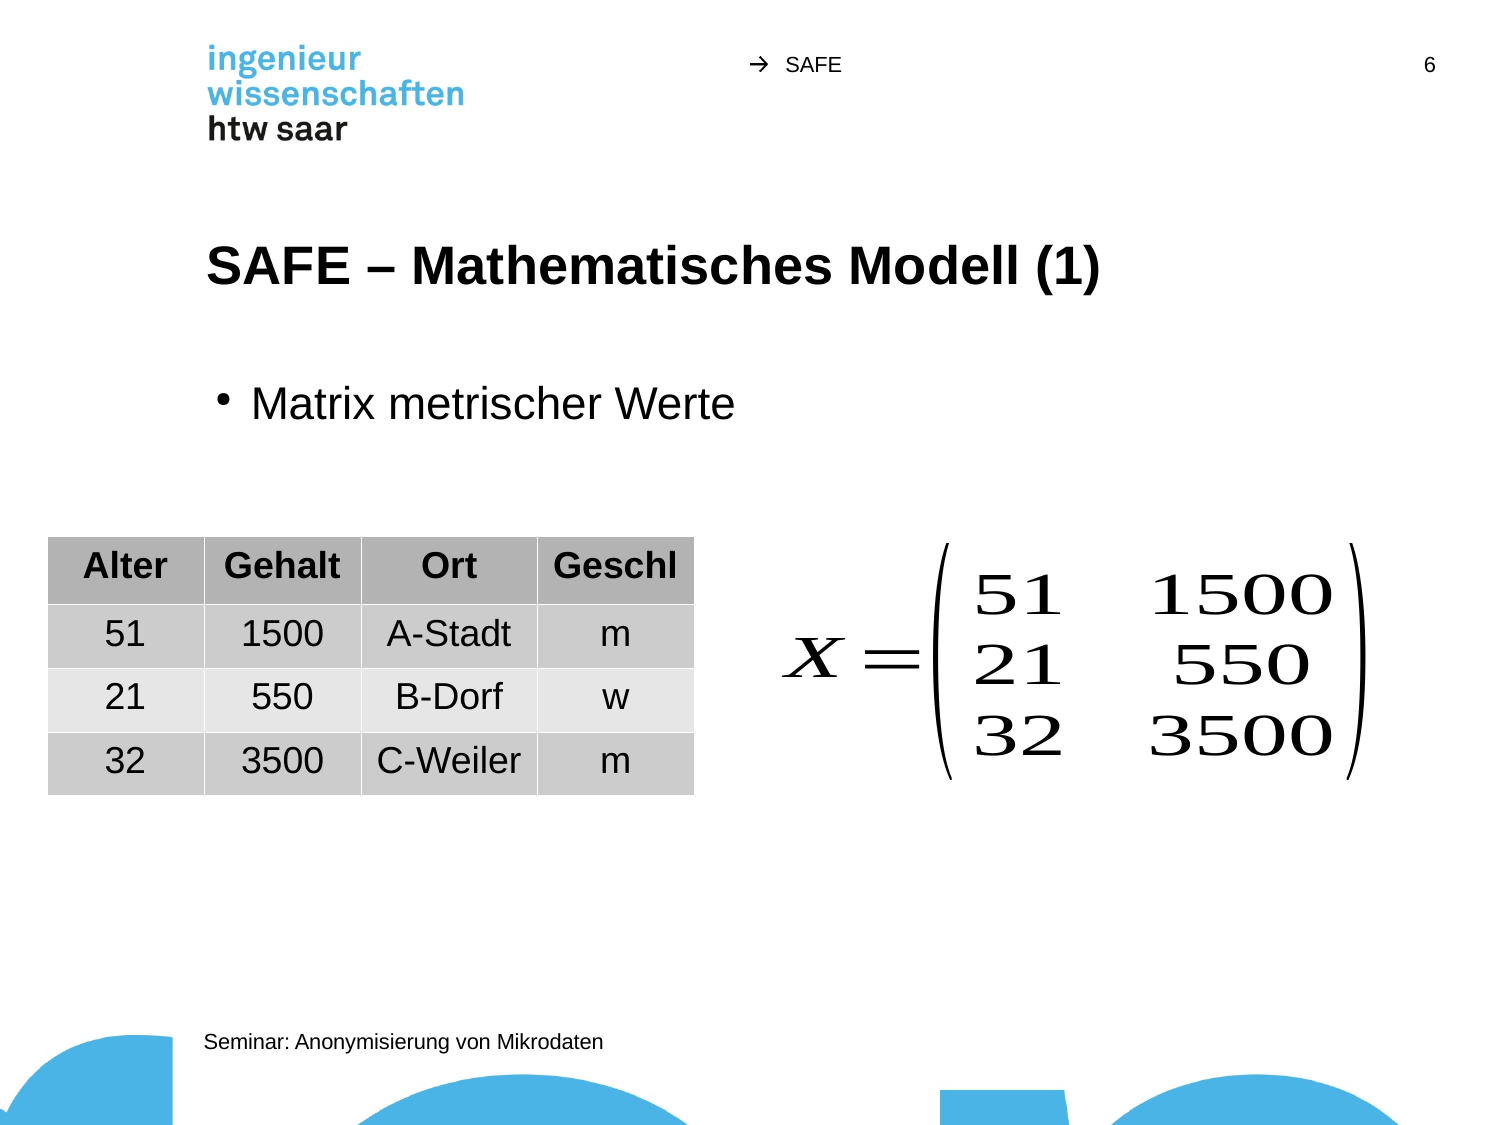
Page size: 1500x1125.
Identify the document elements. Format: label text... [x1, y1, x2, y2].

text_box SAFE – Mathematisches Modell (1) [200, 224, 1270, 324]
footer Seminar: Anonymisierung von Mikrodaten [200, 1011, 676, 1072]
table_cell m [538, 733, 694, 795]
table_header Geschl [538, 537, 694, 604]
table_cell A-Stadt [362, 605, 537, 668]
table_cell 21 [48, 669, 204, 732]
slide_number <Nummer> [1341, 34, 1442, 94]
table_cell B-Dorf [362, 669, 537, 732]
table_cell C-Weiler [362, 733, 537, 795]
table_header Ort [362, 537, 537, 604]
table_header Alter [48, 537, 204, 604]
picture [0, 0, 1500, 1125]
table_cell 32 [48, 733, 204, 795]
text_box Matrix metrischer Werte [200, 366, 1217, 449]
chart [755, 543, 1406, 780]
table_header Gehalt [205, 537, 361, 604]
table_cell w [538, 669, 694, 732]
table_cell 550 [205, 669, 361, 732]
table_cell 51 [48, 605, 204, 668]
slide_number SAFE [779, 34, 1312, 94]
table_cell 3500 [205, 733, 361, 795]
table_cell 1500 [205, 605, 361, 668]
table_cell m [538, 605, 694, 668]
